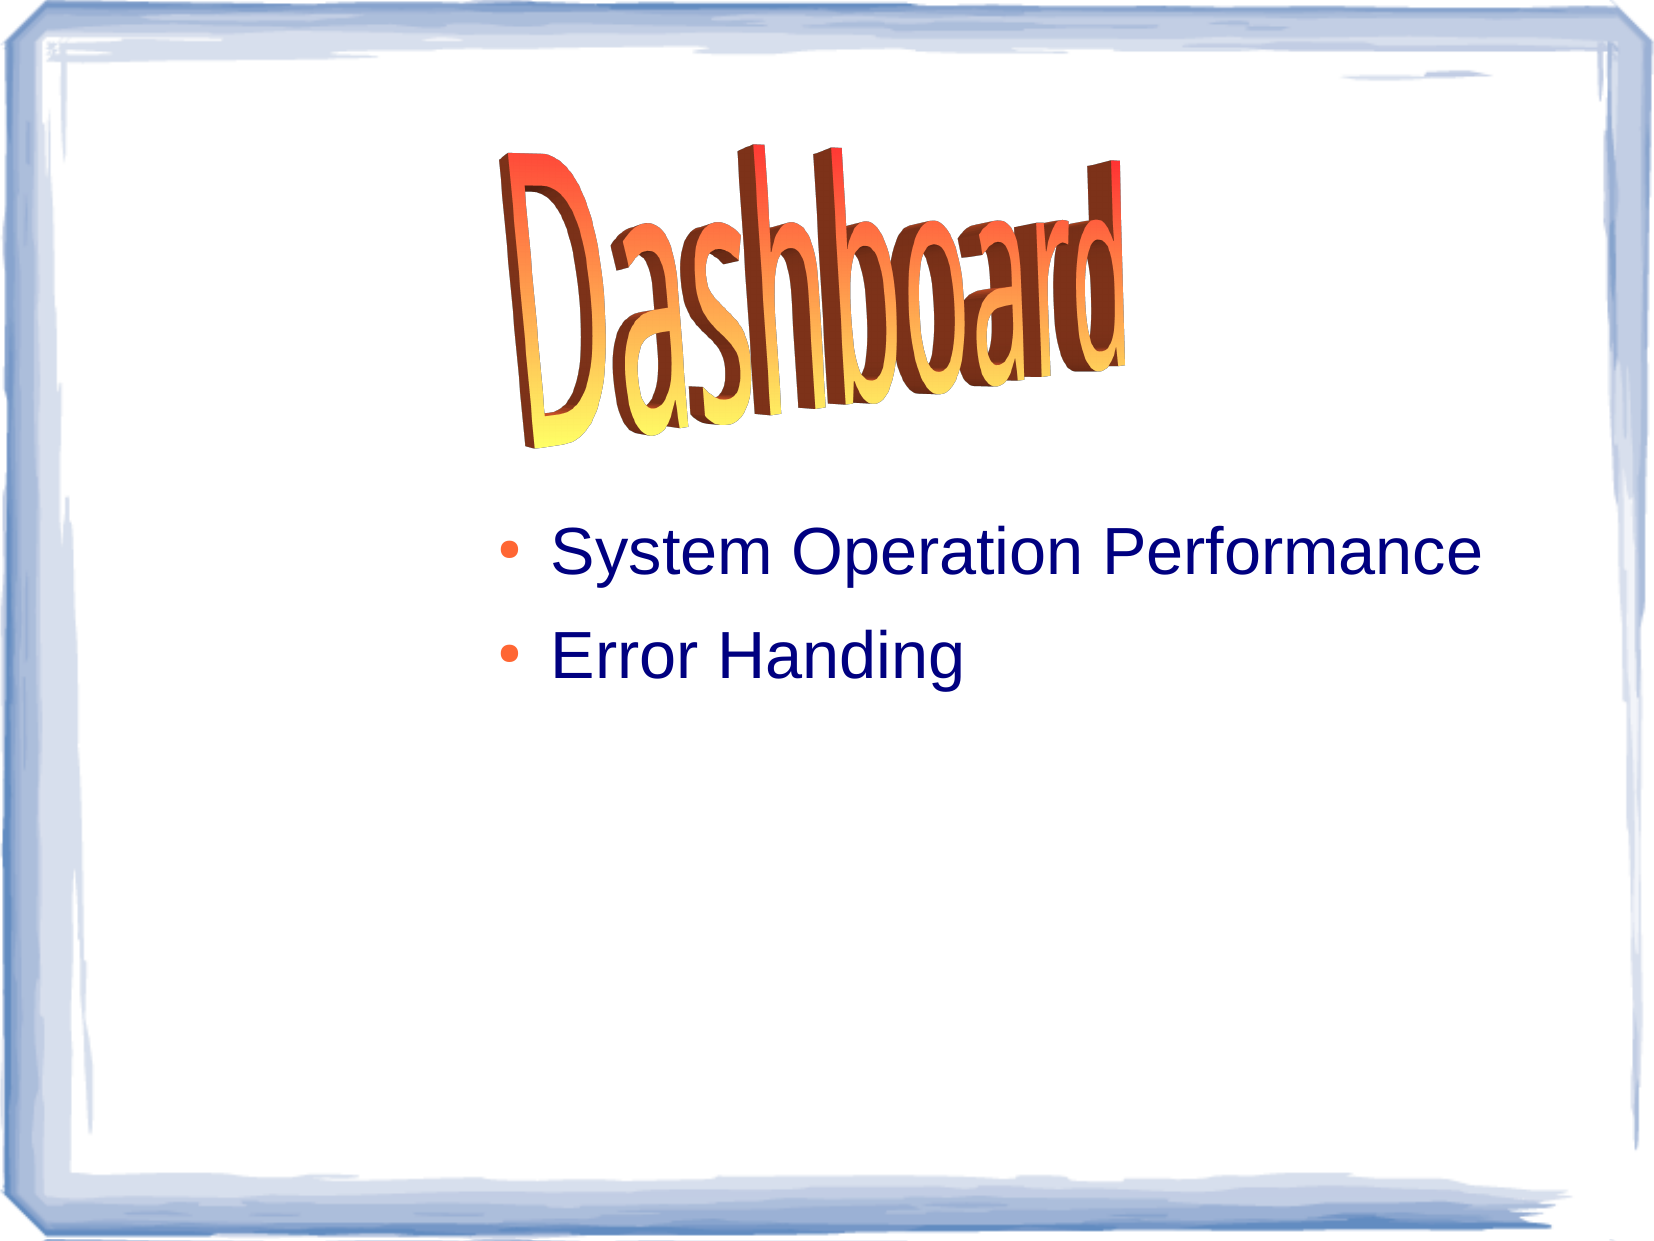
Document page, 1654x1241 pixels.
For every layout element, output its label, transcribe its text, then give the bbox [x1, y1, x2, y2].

picture [0, 0, 1654, 1241]
list System Operation Performance Error Handing [479, 513, 1654, 798]
